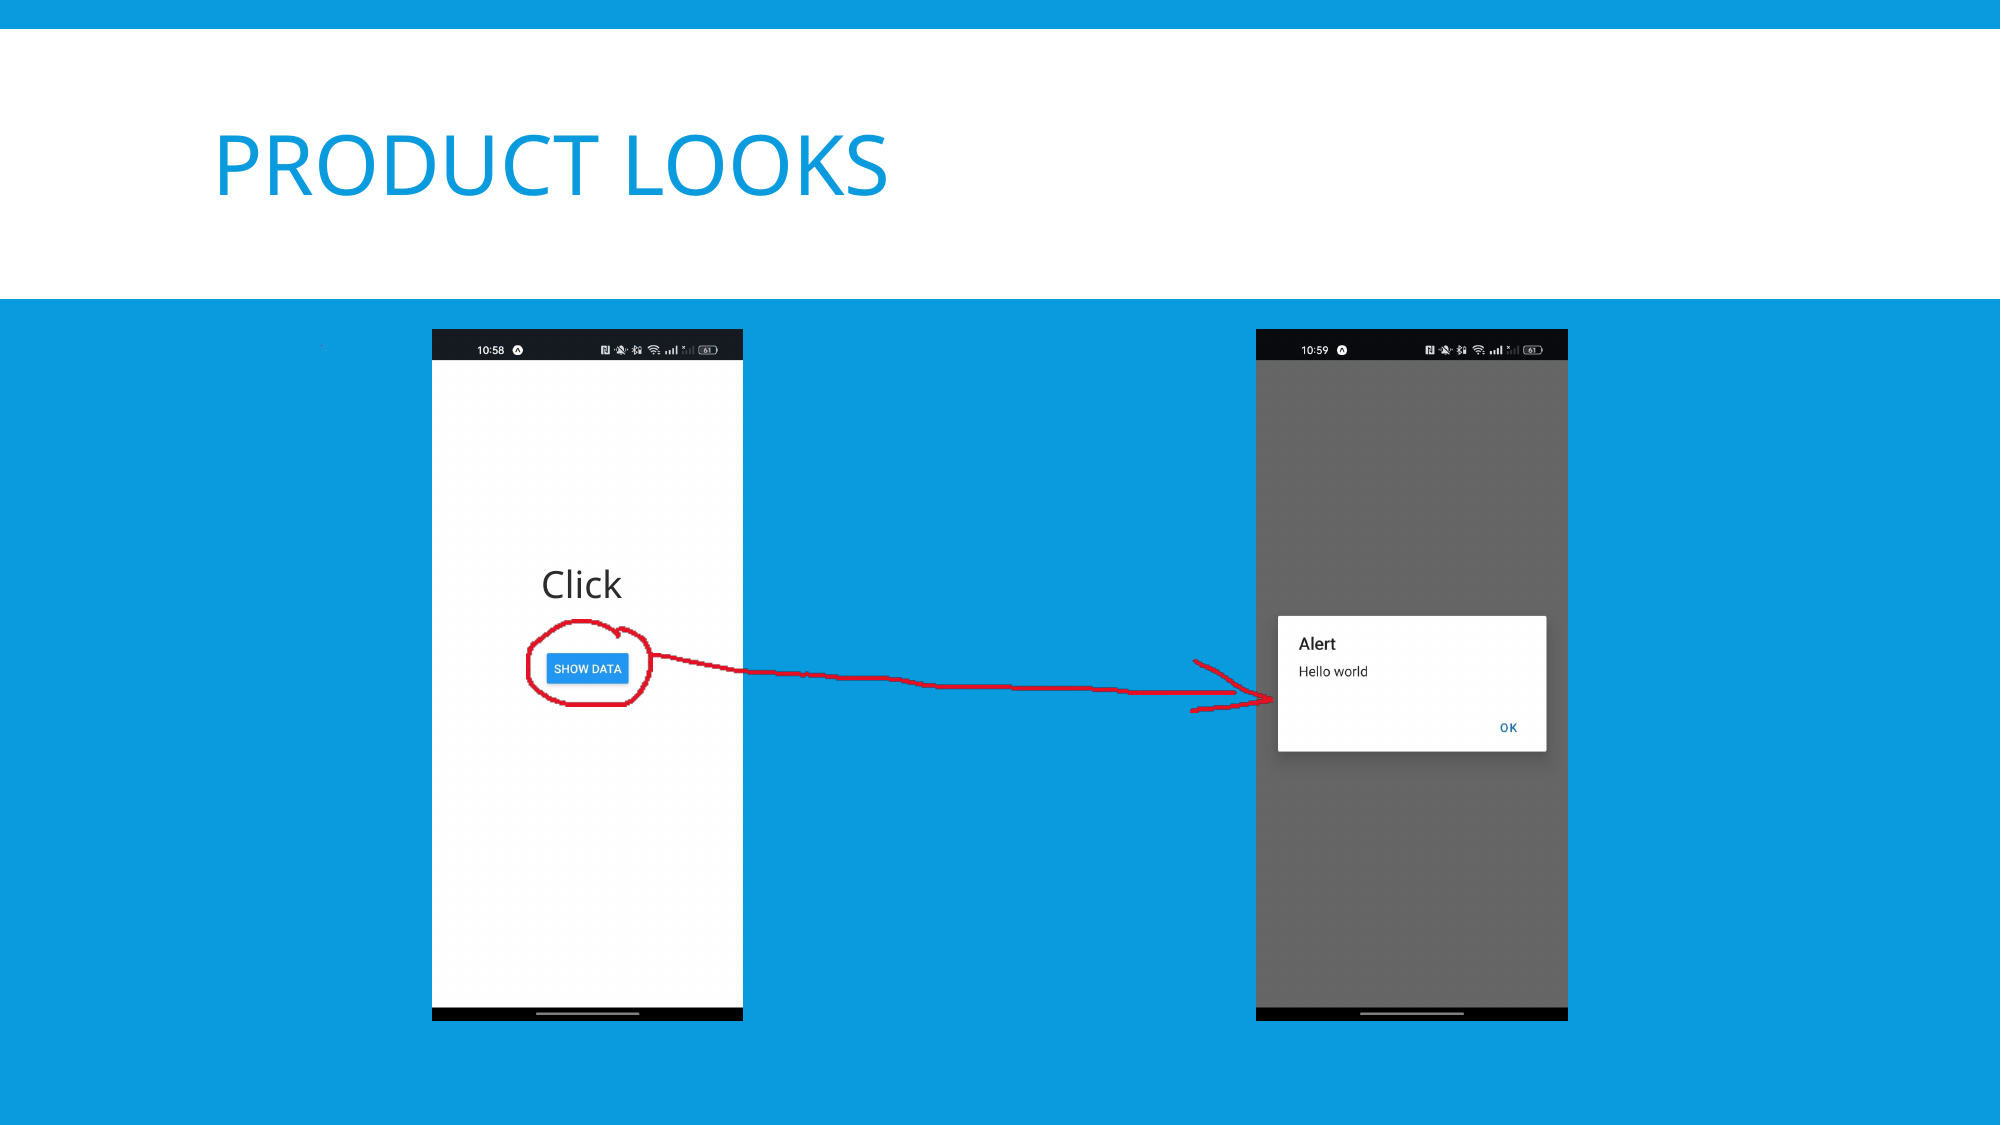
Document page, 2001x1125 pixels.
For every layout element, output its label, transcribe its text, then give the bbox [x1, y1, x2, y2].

text_box Click [526, 553, 671, 615]
picture [433, 330, 1236, 1020]
title Product looks [197, 46, 1803, 295]
picture [1191, 330, 1567, 1020]
